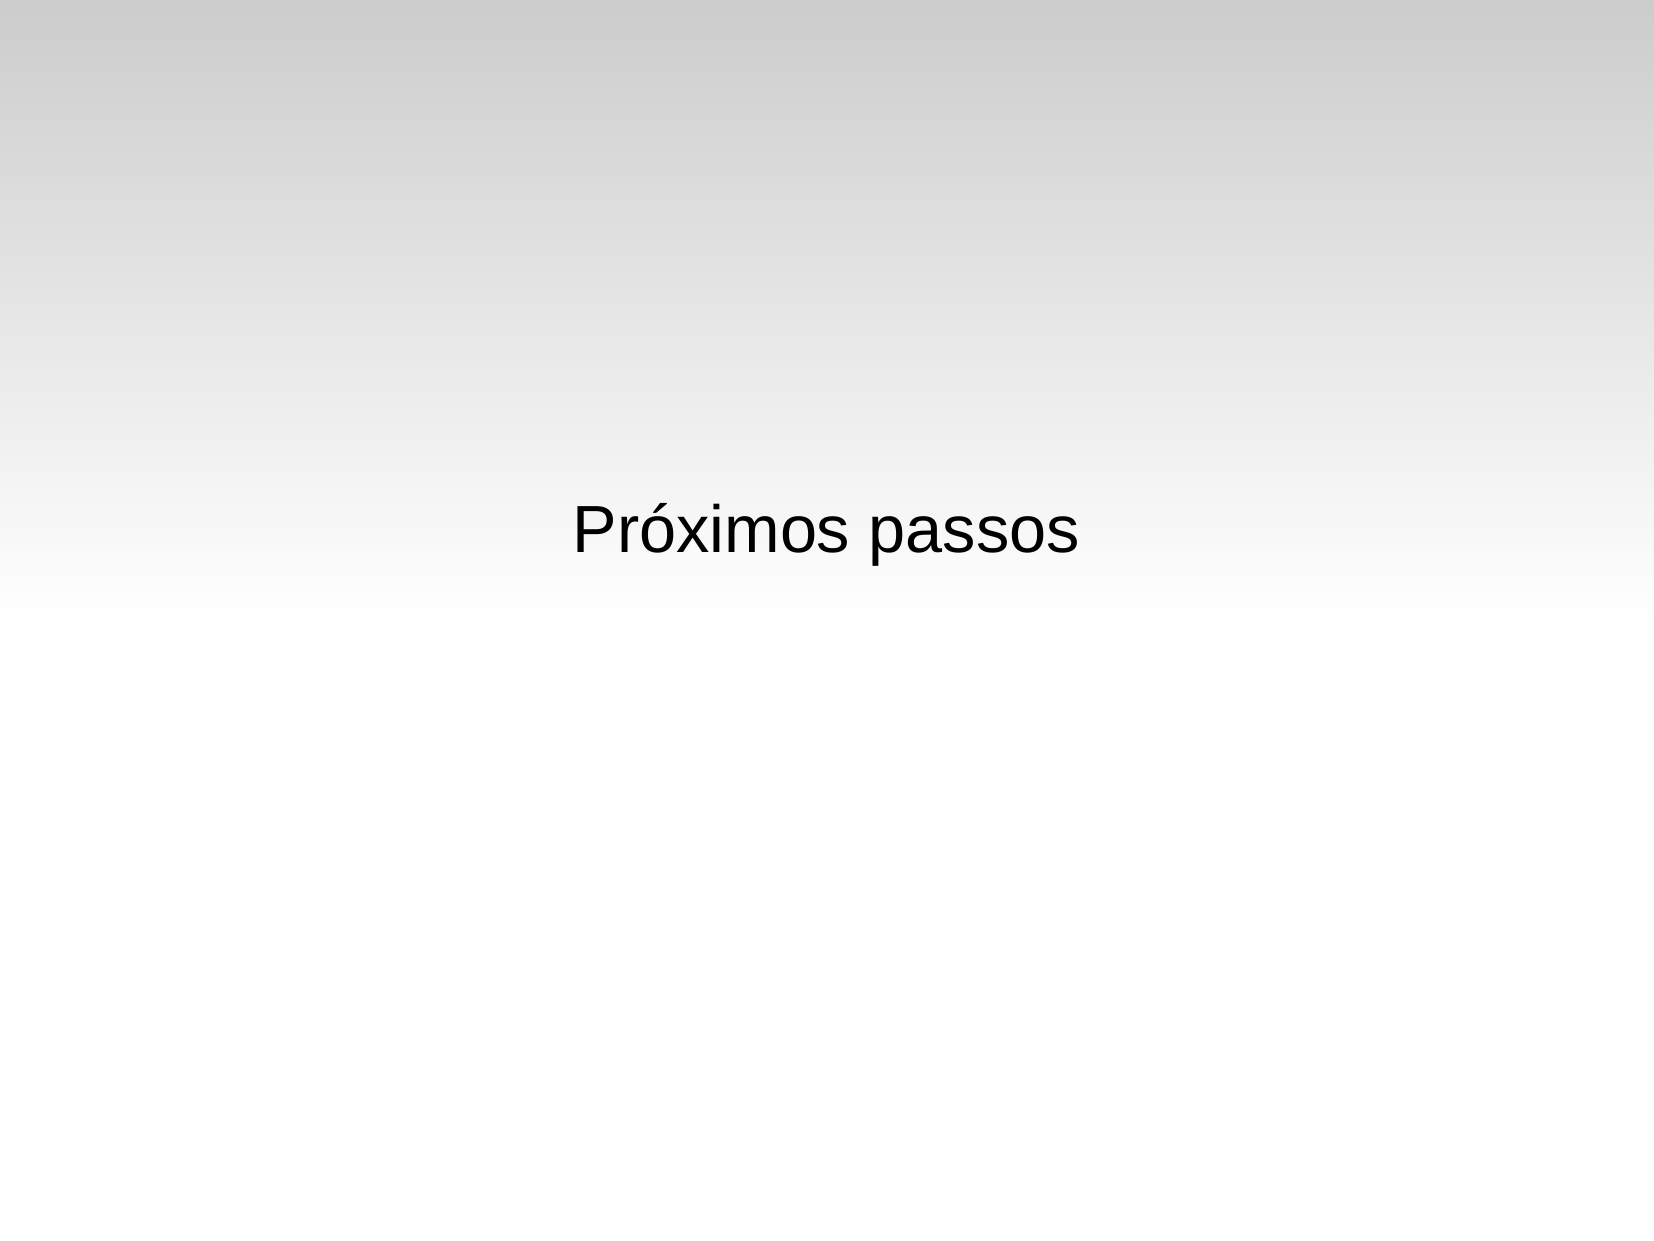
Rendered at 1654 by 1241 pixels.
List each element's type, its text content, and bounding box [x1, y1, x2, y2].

subtitle Próximos passos [82, 49, 1571, 1109]
